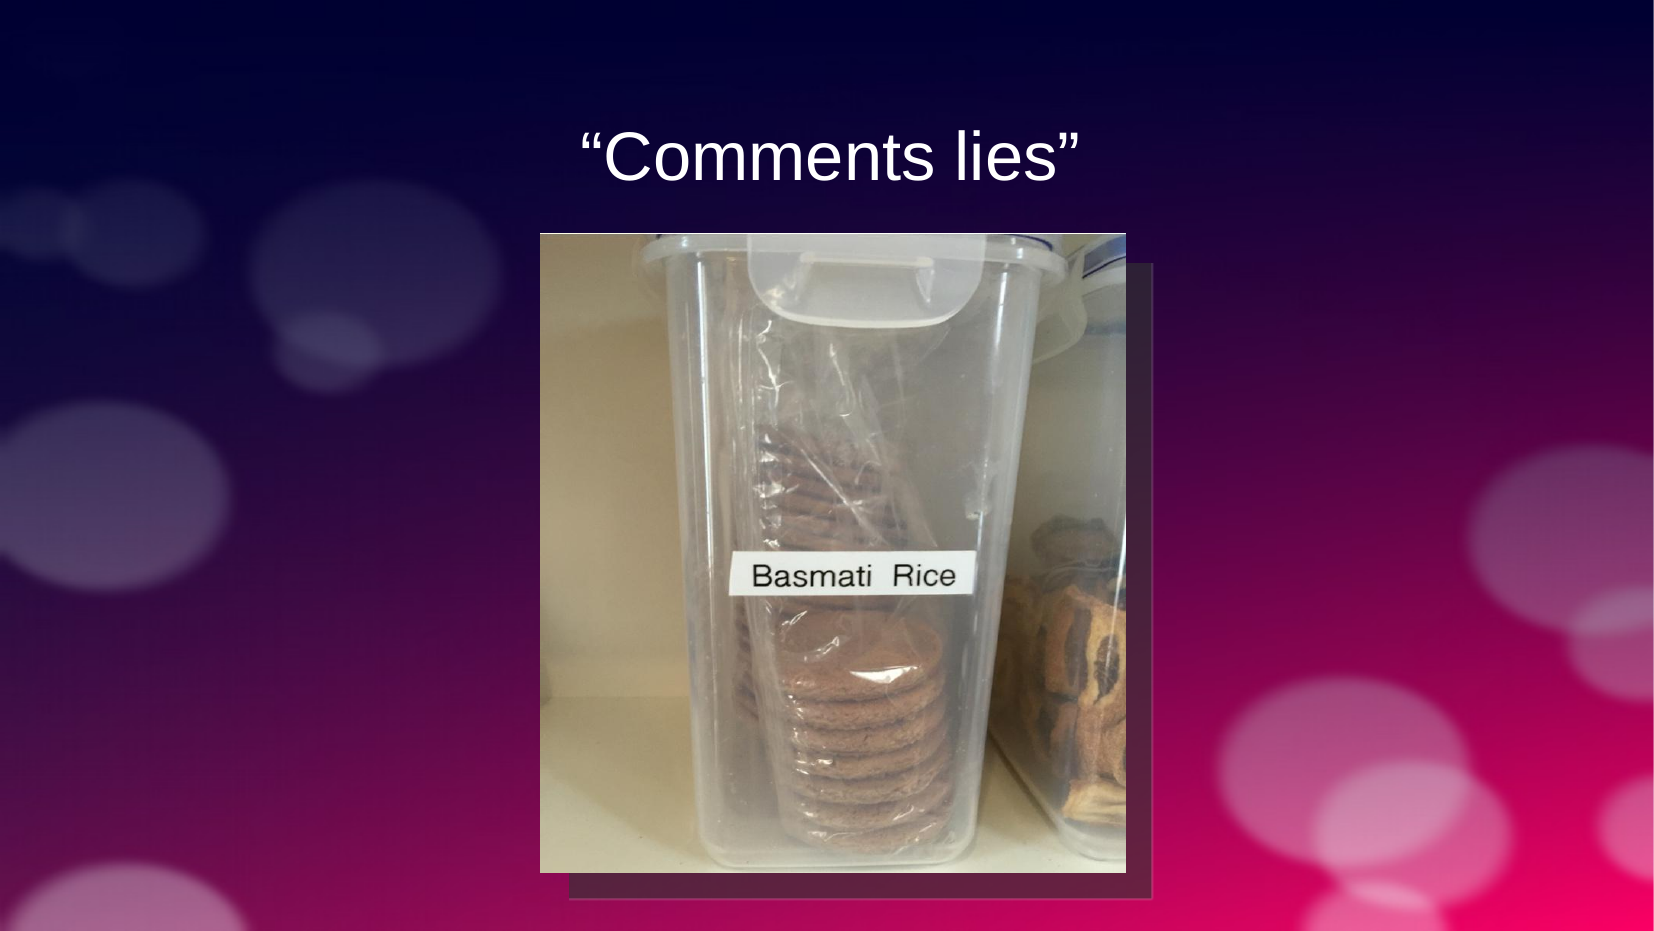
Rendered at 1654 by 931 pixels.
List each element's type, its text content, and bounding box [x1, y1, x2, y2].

title “Comments lies” [86, 78, 1576, 235]
picture [0, 0, 1654, 931]
